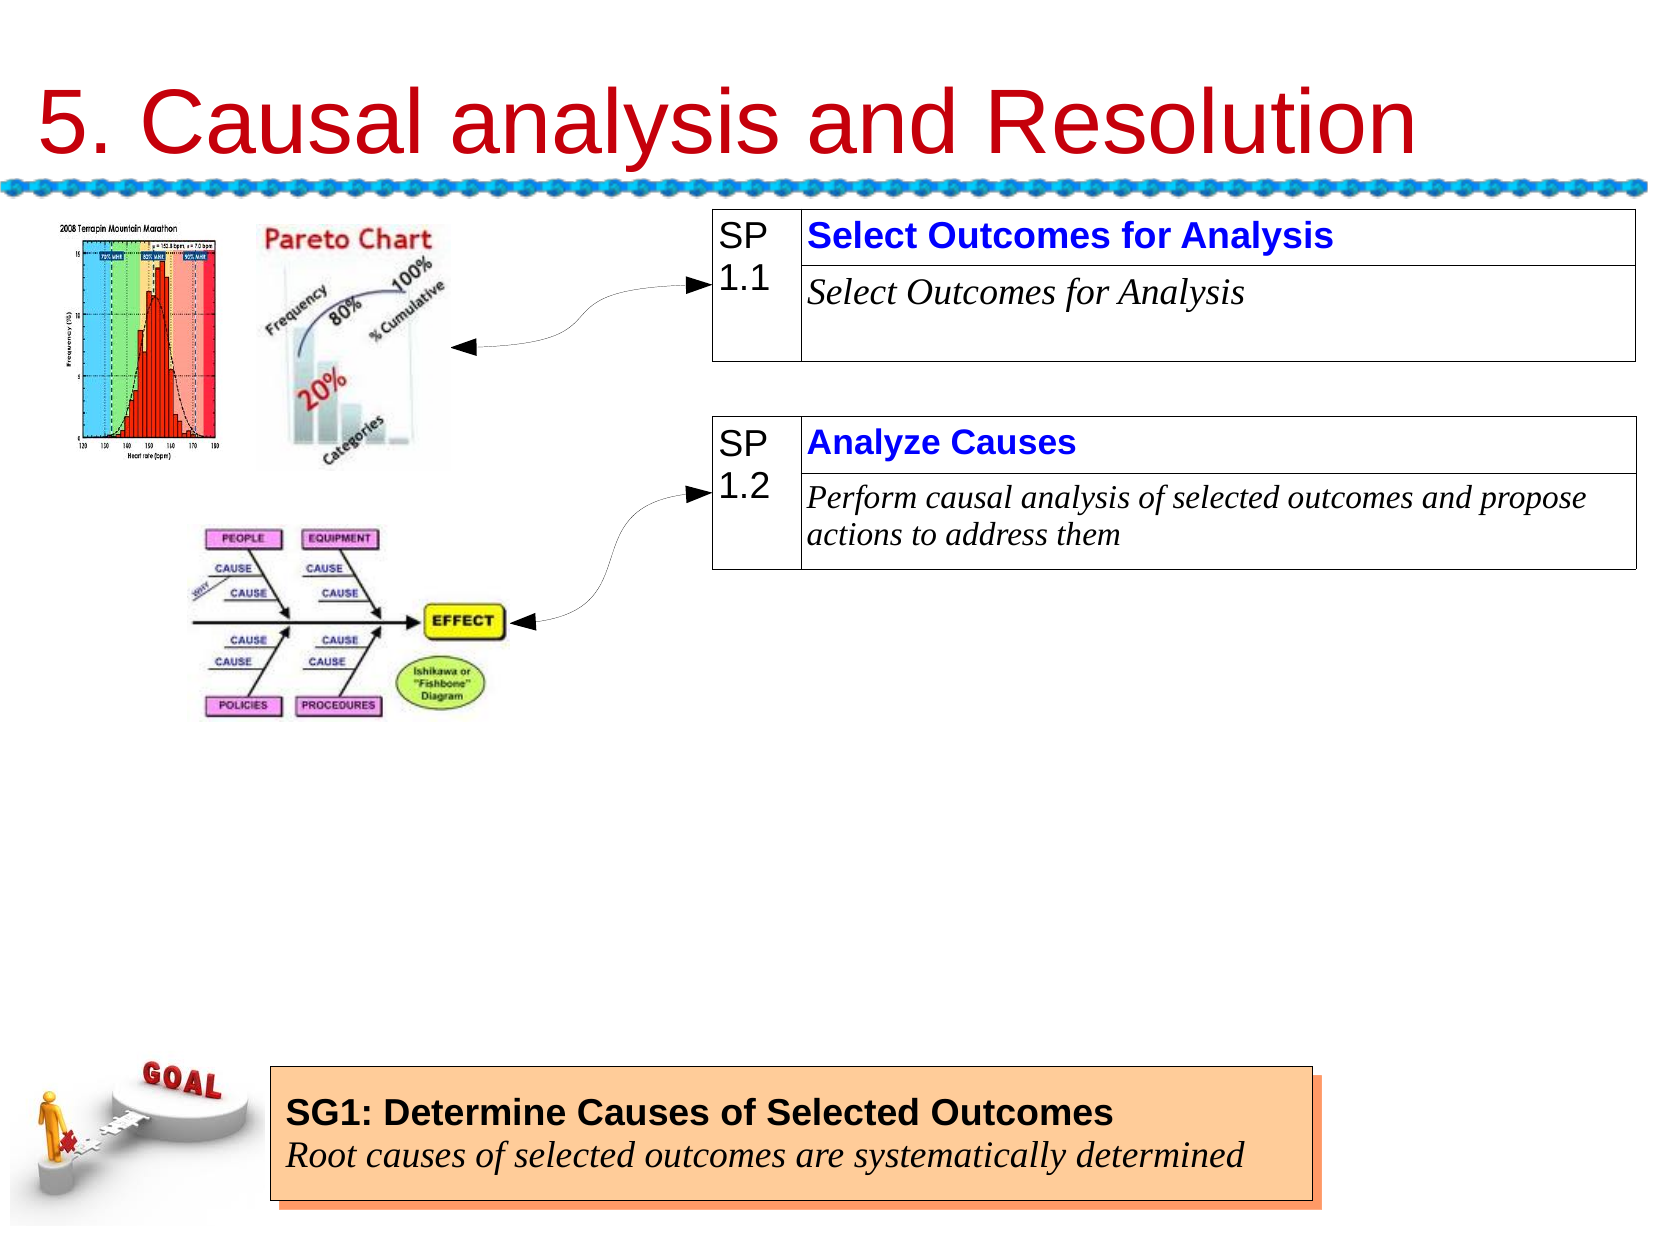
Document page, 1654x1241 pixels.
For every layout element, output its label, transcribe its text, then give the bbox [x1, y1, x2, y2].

picture [10, 1035, 265, 1226]
table_header Select Outcomes for Analysis [802, 210, 1635, 265]
table_header Analyze Causes [802, 417, 1636, 473]
picture [0, 178, 37, 199]
table_cell Perform causal analysis of selected outcomes and propose actions to address them [802, 474, 1636, 569]
picture [187, 524, 510, 722]
text_box SG1: Determine Causes of Selected Outcomes Root causes of selected outcomes are systematically determined [270, 1066, 1313, 1201]
table_cell Select Outcomes for Analysis [802, 266, 1635, 361]
picture [256, 224, 451, 471]
picture [58, 222, 223, 462]
title 5. Causal analysis and Resolution [37, 37, 1651, 208]
table_header SP 1.1 [713, 210, 801, 361]
table_header SP 1.2 [713, 417, 801, 569]
